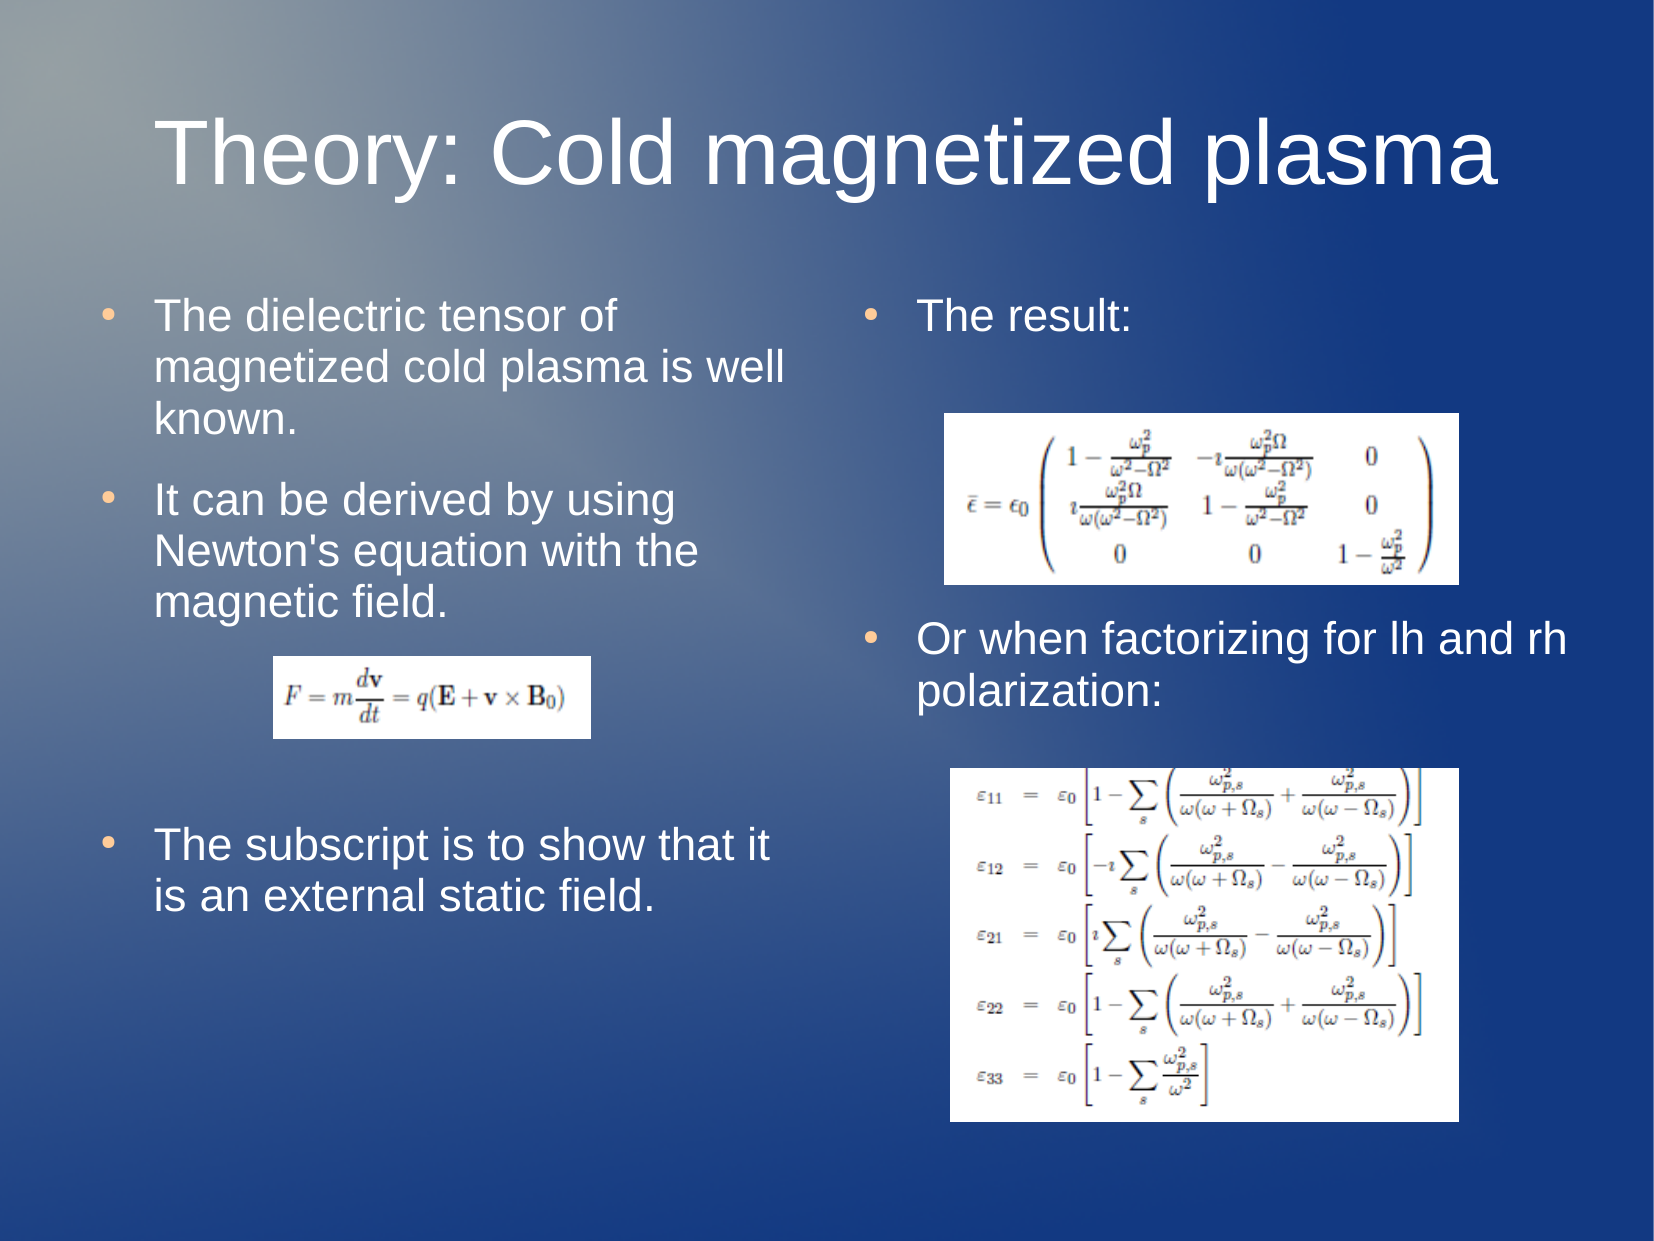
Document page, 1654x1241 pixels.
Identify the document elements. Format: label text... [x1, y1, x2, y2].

picture [0, 0, 1654, 1241]
title Theory: Cold magnetized plasma [82, 49, 1571, 257]
list The dielectric tensor of magnetized cold plasma is well known. It can be derived by using Newton's equation with the magnetic field. The subscript is to show that it is an external static field. [82, 290, 809, 1109]
list The result: Or when factorizing for lh and rh polarization: [845, 290, 1572, 1094]
